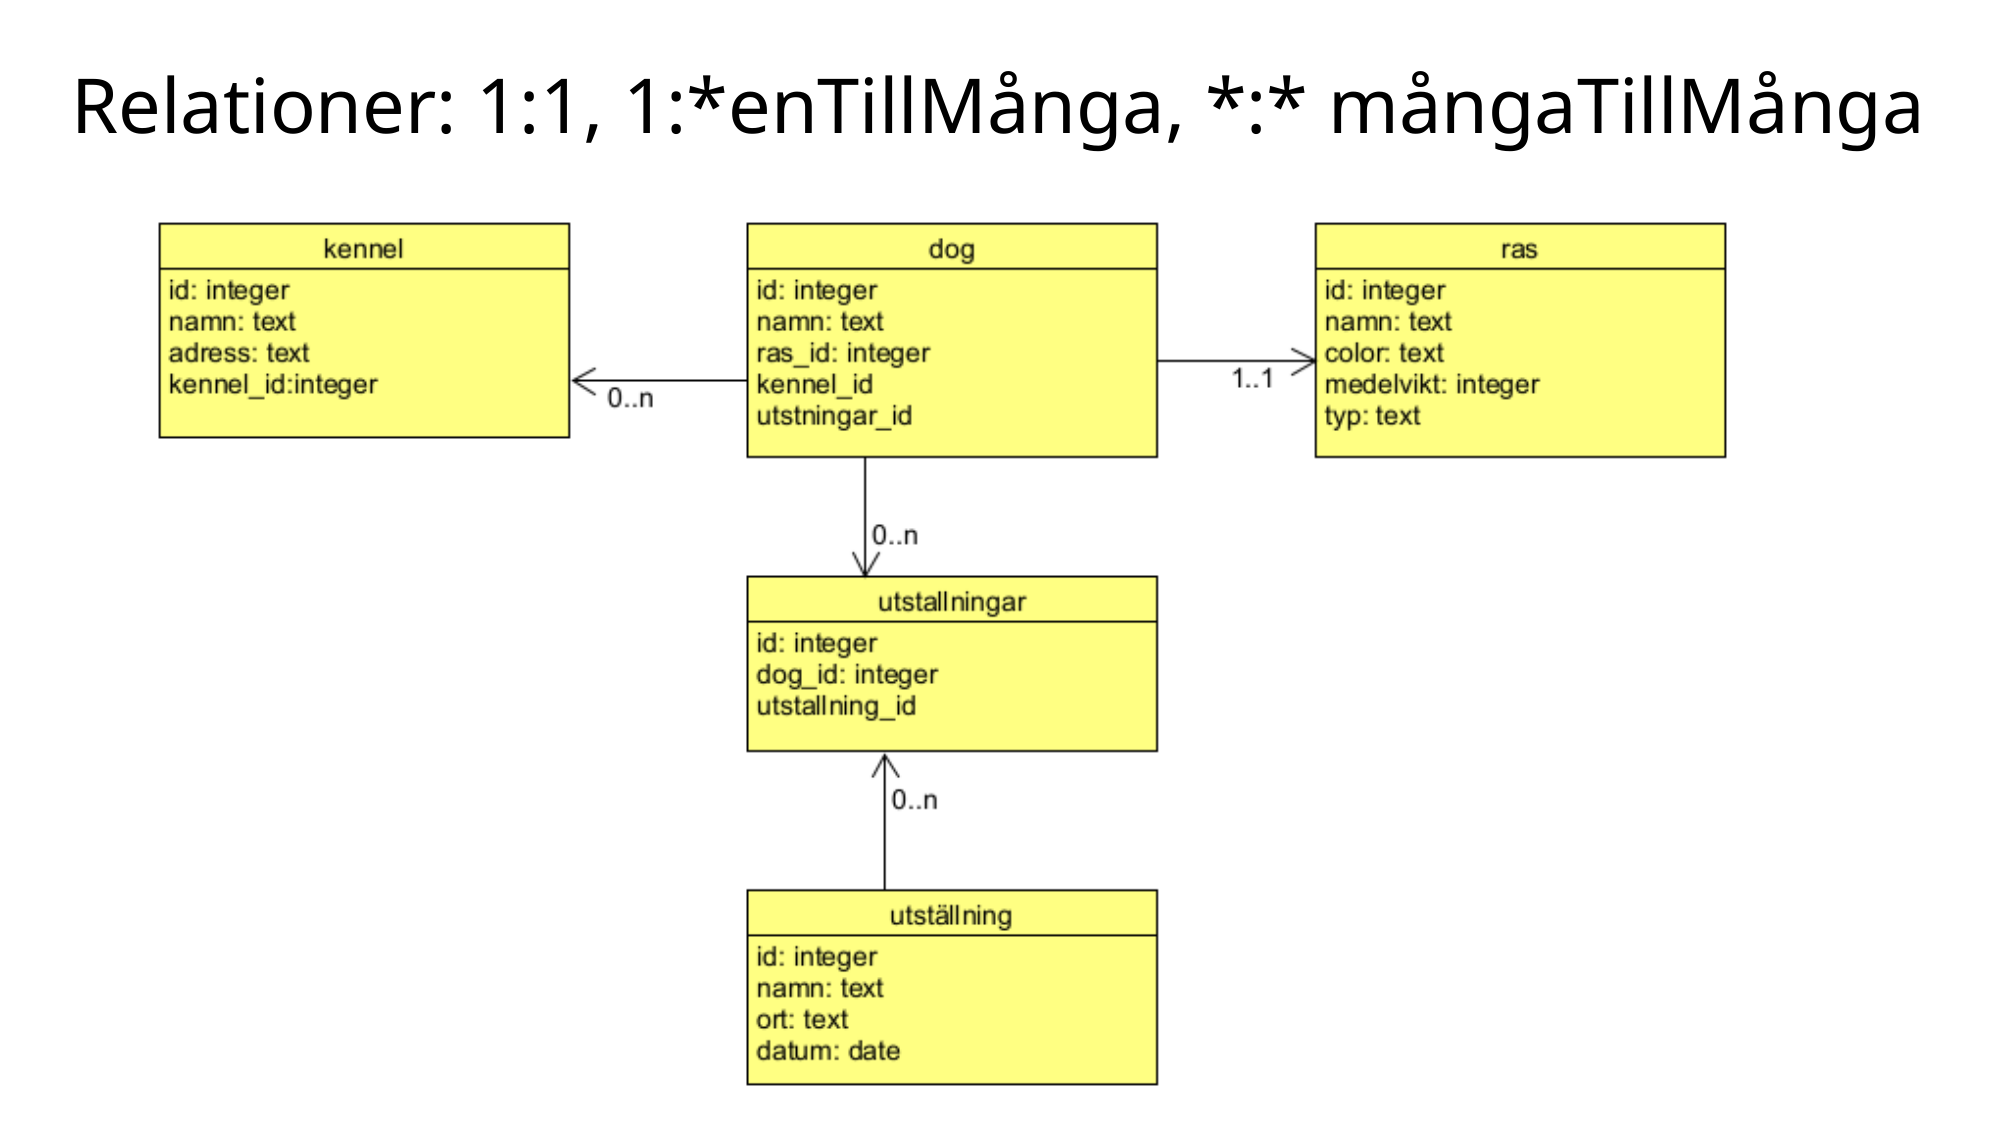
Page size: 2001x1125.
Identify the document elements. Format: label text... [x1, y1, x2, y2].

title Relationer: 1:1, 1:*enTillMånga, *:* mångaTillMånga [56, 59, 1957, 160]
picture [120, 184, 1766, 1125]
